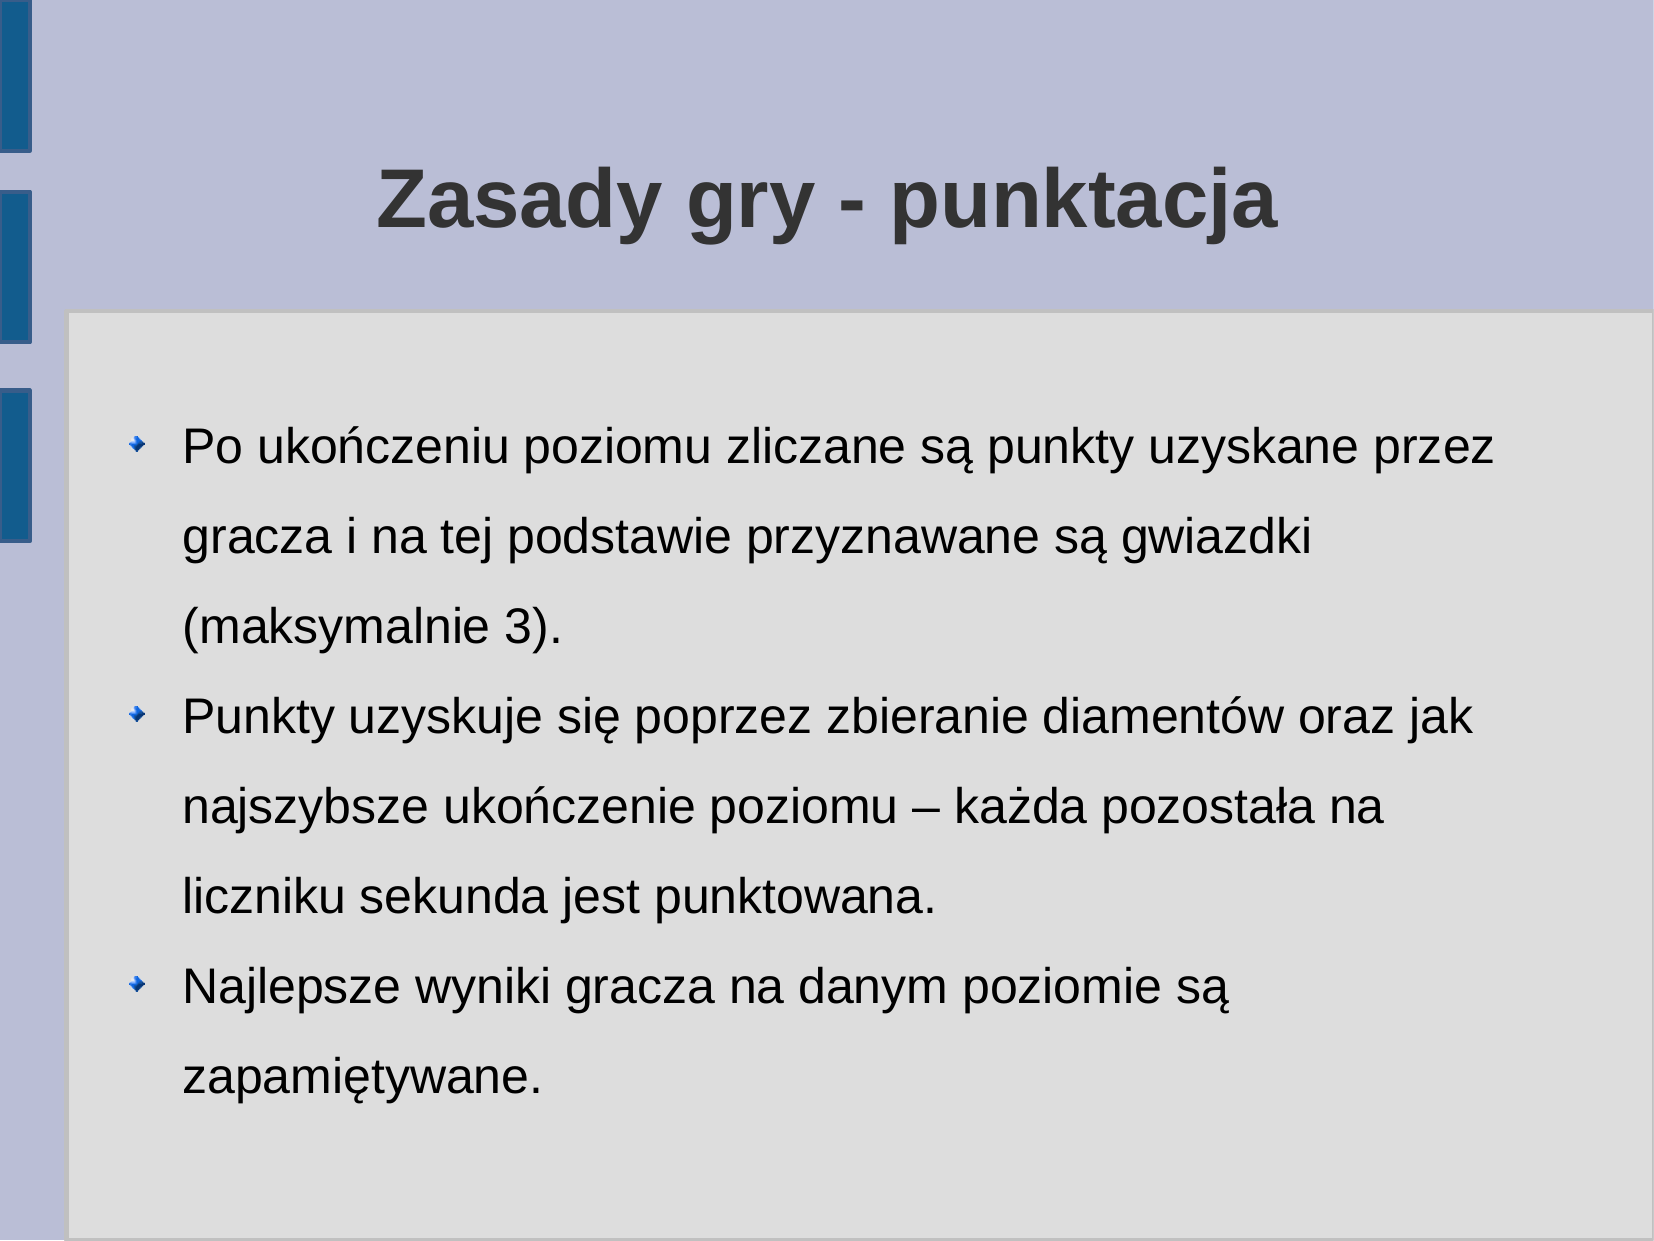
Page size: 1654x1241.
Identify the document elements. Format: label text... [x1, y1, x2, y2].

list Po ukończeniu poziomu zliczane są punkty uzyskane przez gracza i na tej podstawie przyznawane są gwiazdki (maksymalnie 3). Punkty uzyskuje się poprzez zbieranie diamentów oraz jak najszybsze ukończenie poziomu – każda pozostała na liczniku sekunda jest punktowana. Najlepsze wyniki gracza na danym poziomie są zapamiętywane. [111, 293, 1524, 1146]
title Zasady gry - punktacja [121, 91, 1534, 299]
